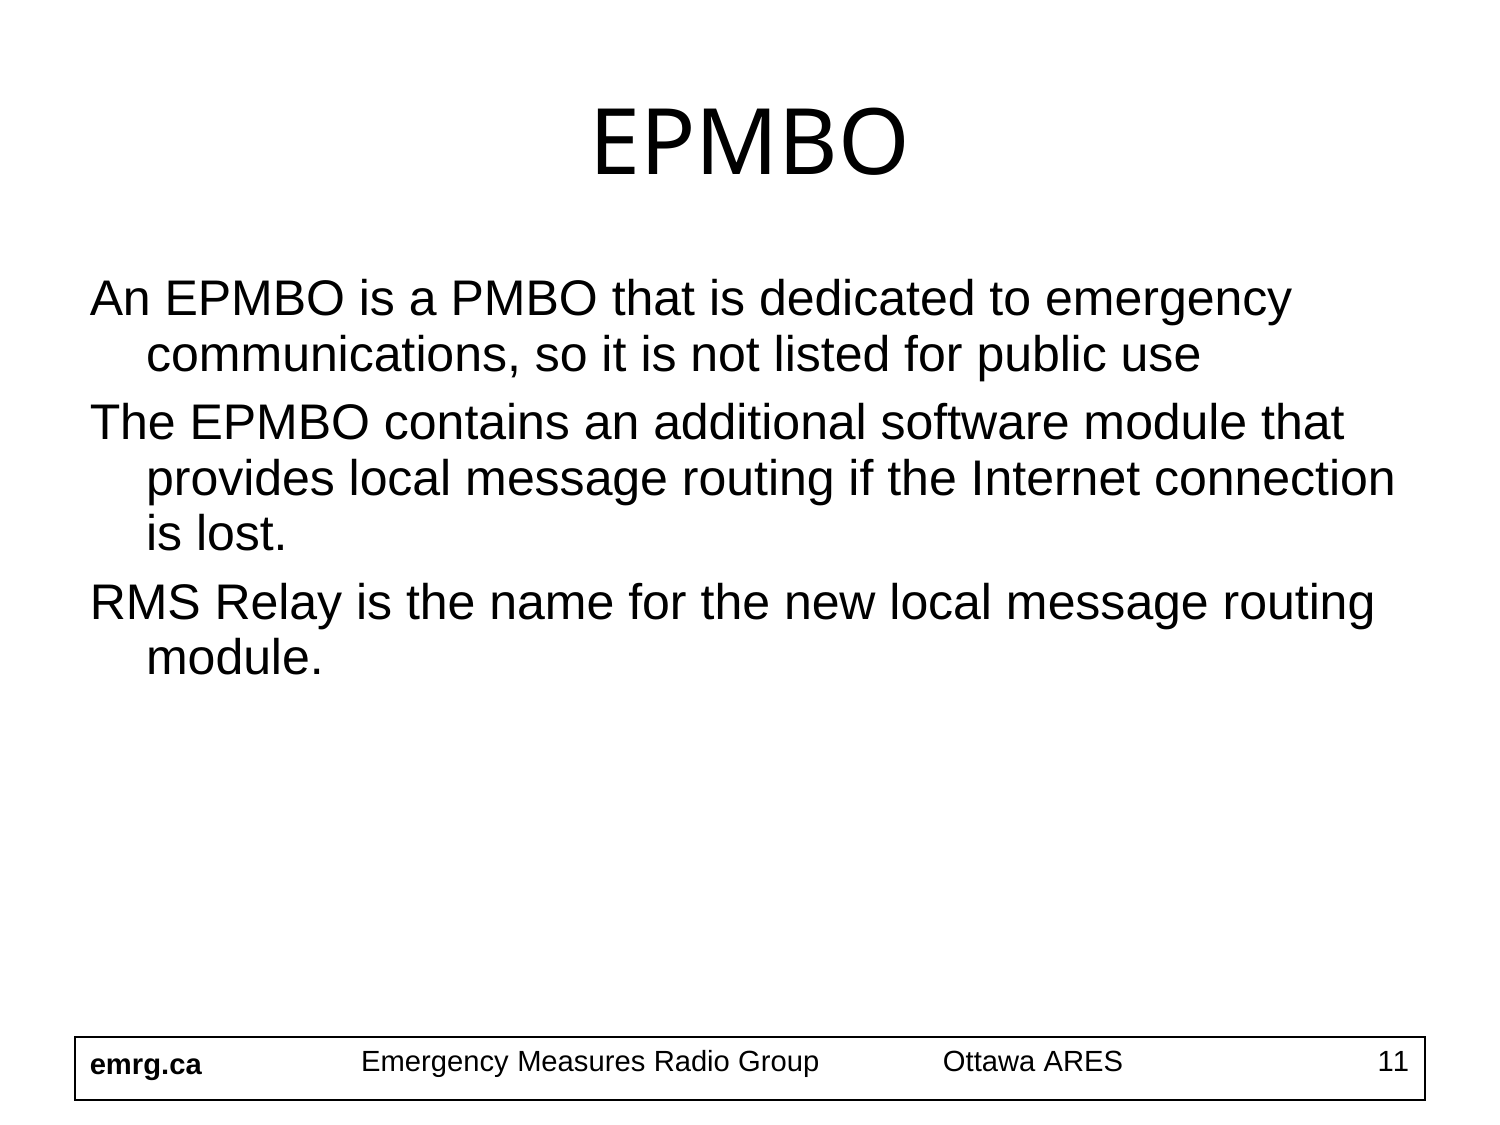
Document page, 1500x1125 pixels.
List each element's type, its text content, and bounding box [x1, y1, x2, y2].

title EPMBO [75, 45, 1426, 233]
list An EPMBO is a PMBO that is dedicated to emergency communications, so it is not listed for public use The EPMBO contains an additional software module that provides local message routing if the Internet connection is lost. RMS Relay is the name for the new local message routing module. [75, 262, 1426, 1006]
